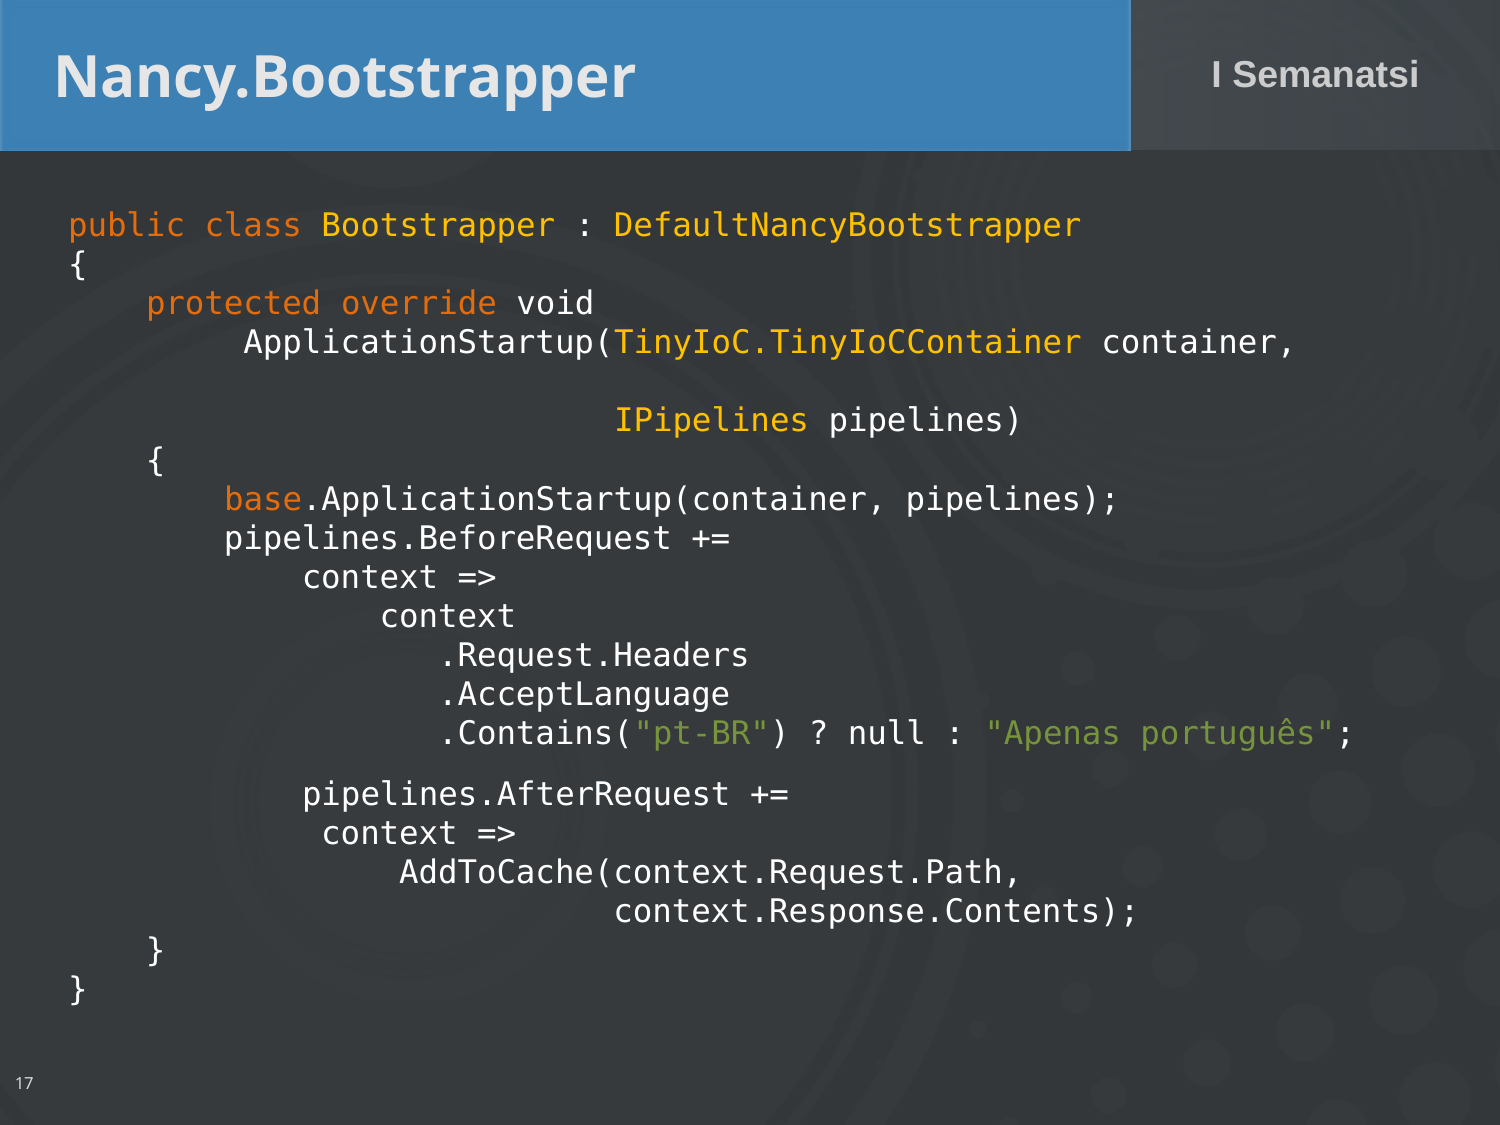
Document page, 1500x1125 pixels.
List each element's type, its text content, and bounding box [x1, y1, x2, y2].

list public class Bootstrapper : DefaultNancyBootstrapper { protected override void ApplicationStartup(TinyIoC.TinyIoCContainer container, IPipelines pipelines) { base.ApplicationStartup(container, pipelines); pipelines.BeforeRequest += context => context .Request.Headers .AcceptLanguage .Contains("pt-BR") ? null : "Apenas português"; pipelines.AfterRequest += context => AddToCache(context.Request.Path, context.Response.Contents); } } [53, 196, 1447, 1016]
picture [0, 0, 1500, 1125]
title Nancy.Bootstrapper [53, 0, 1128, 149]
